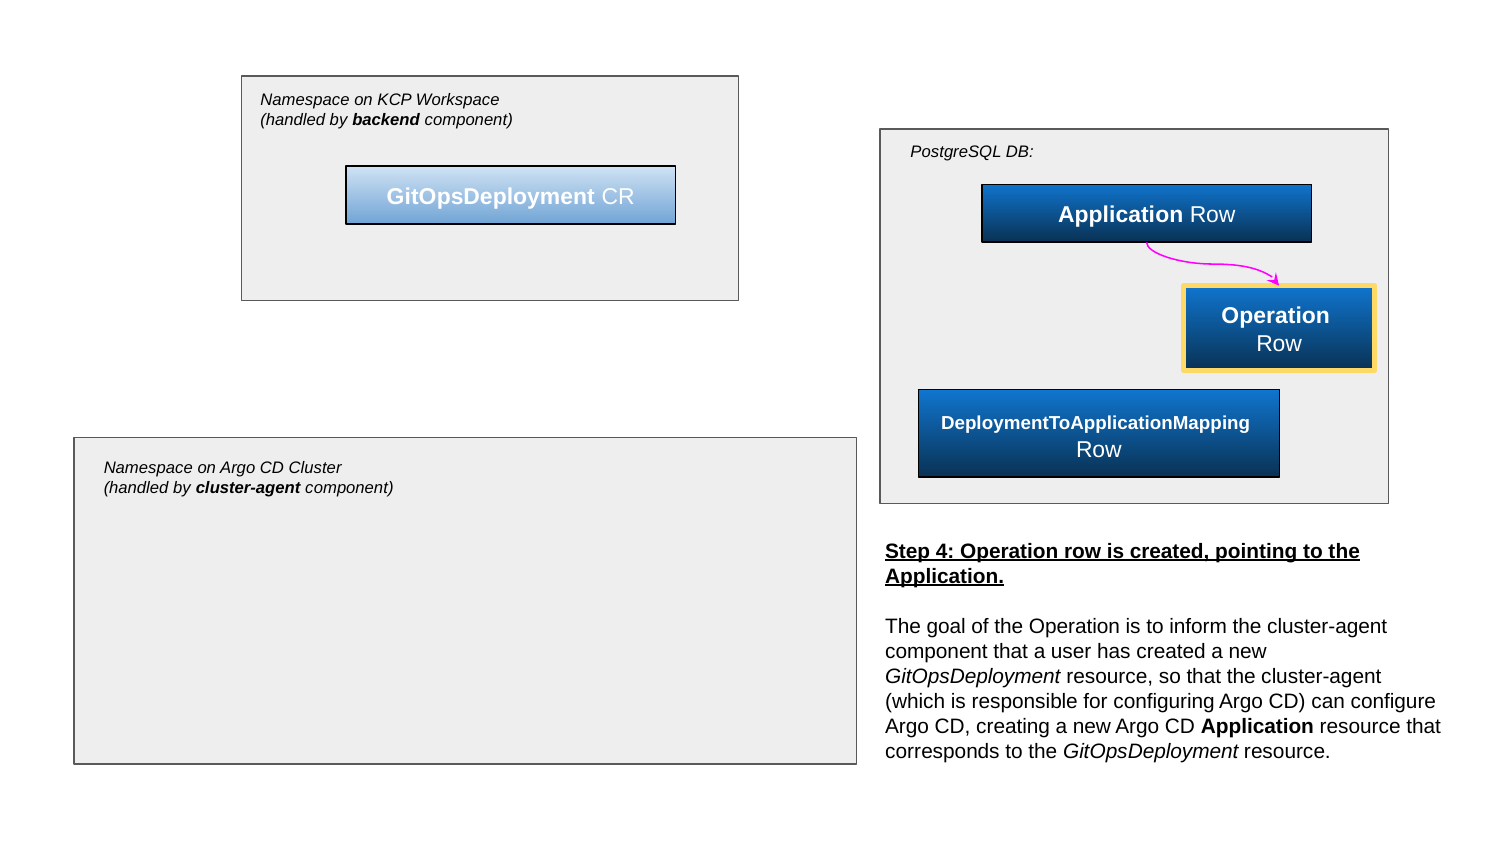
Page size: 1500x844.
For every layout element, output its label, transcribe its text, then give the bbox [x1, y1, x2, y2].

text_box Namespace on Argo CD Cluster (handled by cluster-agent component) [88, 441, 497, 512]
text_box Application Row [982, 184, 1312, 242]
text_box [879, 128, 1389, 504]
text_box Namespace on KCP Workspace (handled by backend component) [245, 73, 653, 144]
text_box Operation Row [1183, 285, 1375, 371]
text_box DeploymentToApplicationMapping Row [918, 389, 1280, 477]
text_box PostgreSQL DB: [895, 126, 1303, 177]
text_box GitOpsDeployment CR [346, 166, 676, 224]
text_box [241, 76, 739, 301]
text_box Step 4: Operation row is created, pointing to the Application. The goal of the Operation is to inform the cluster-agent component that a user has created a new GitOpsDeployment resource, so that the cluster-agent (which is responsible for configuring Argo CD) can configure Argo CD, creating a new Argo CD Application resource that corresponds to the GitOpsDeployment resource. [870, 522, 1461, 828]
text_box [73, 437, 857, 764]
